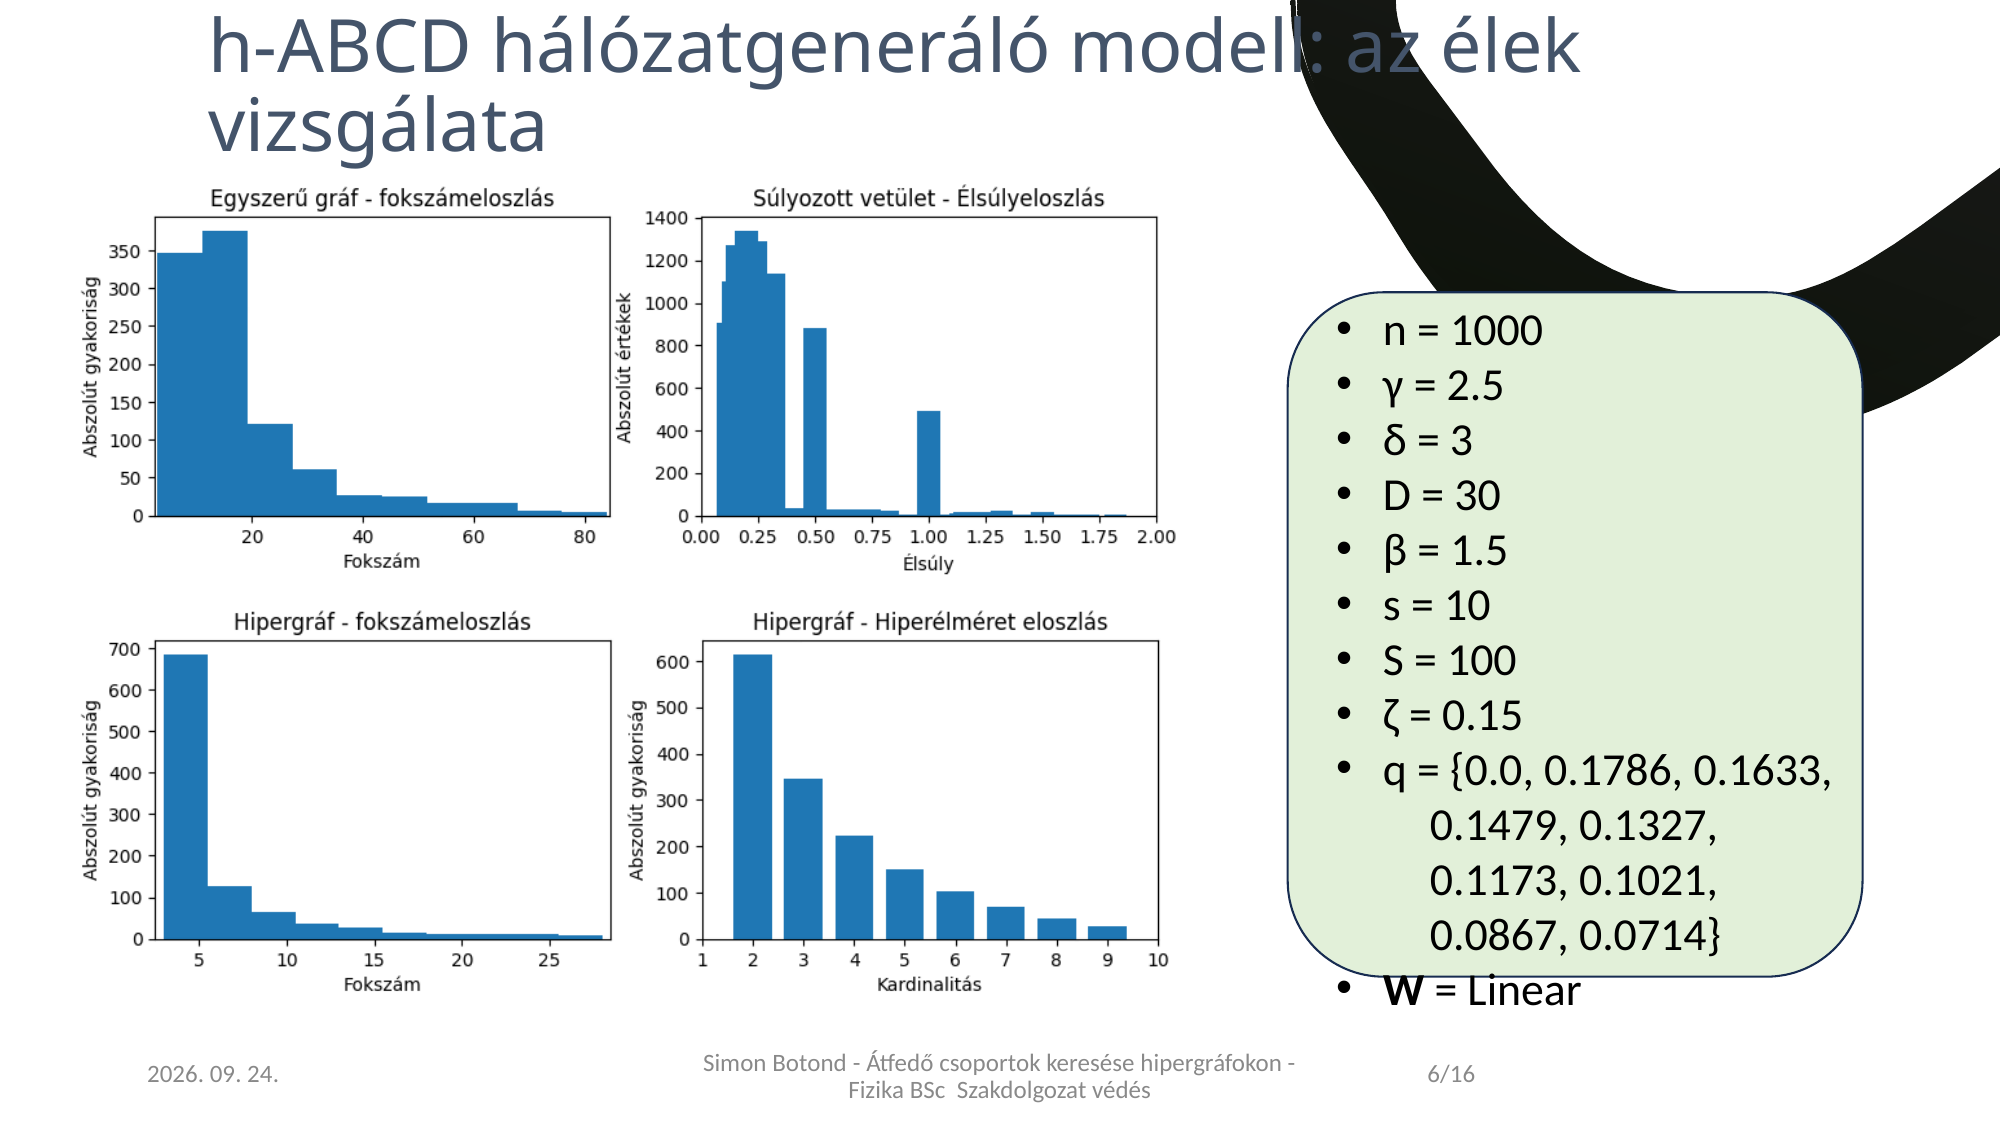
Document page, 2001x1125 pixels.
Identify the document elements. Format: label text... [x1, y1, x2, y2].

title h-ABCD hálózatgeneráló modell: az élek vizsgálata [193, 0, 1928, 175]
text_box n = 1000 γ = 2.5 δ = 3 D = 30 β = 1.5 s = 10 S = 100 ζ = 0.15 q = {0.0, 0.1786, 0.1633, 0.1479, 0.1327, 0.1173, 0.1021, 0.0867, 0.0714} W = Linear [1321, 292, 1879, 1020]
text_box [0, 0, 2000, 1125]
picture [72, 174, 1186, 586]
text_box /16 [1412, 1042, 1863, 1103]
text_box 2023. 06. 25. [131, 1042, 582, 1103]
text_box Simon Botond - Átfedő csoportok keresése hipergráfokon - Fizika BSc Szakdolgozat védés [662, 1042, 1338, 1103]
picture [72, 599, 1180, 1004]
